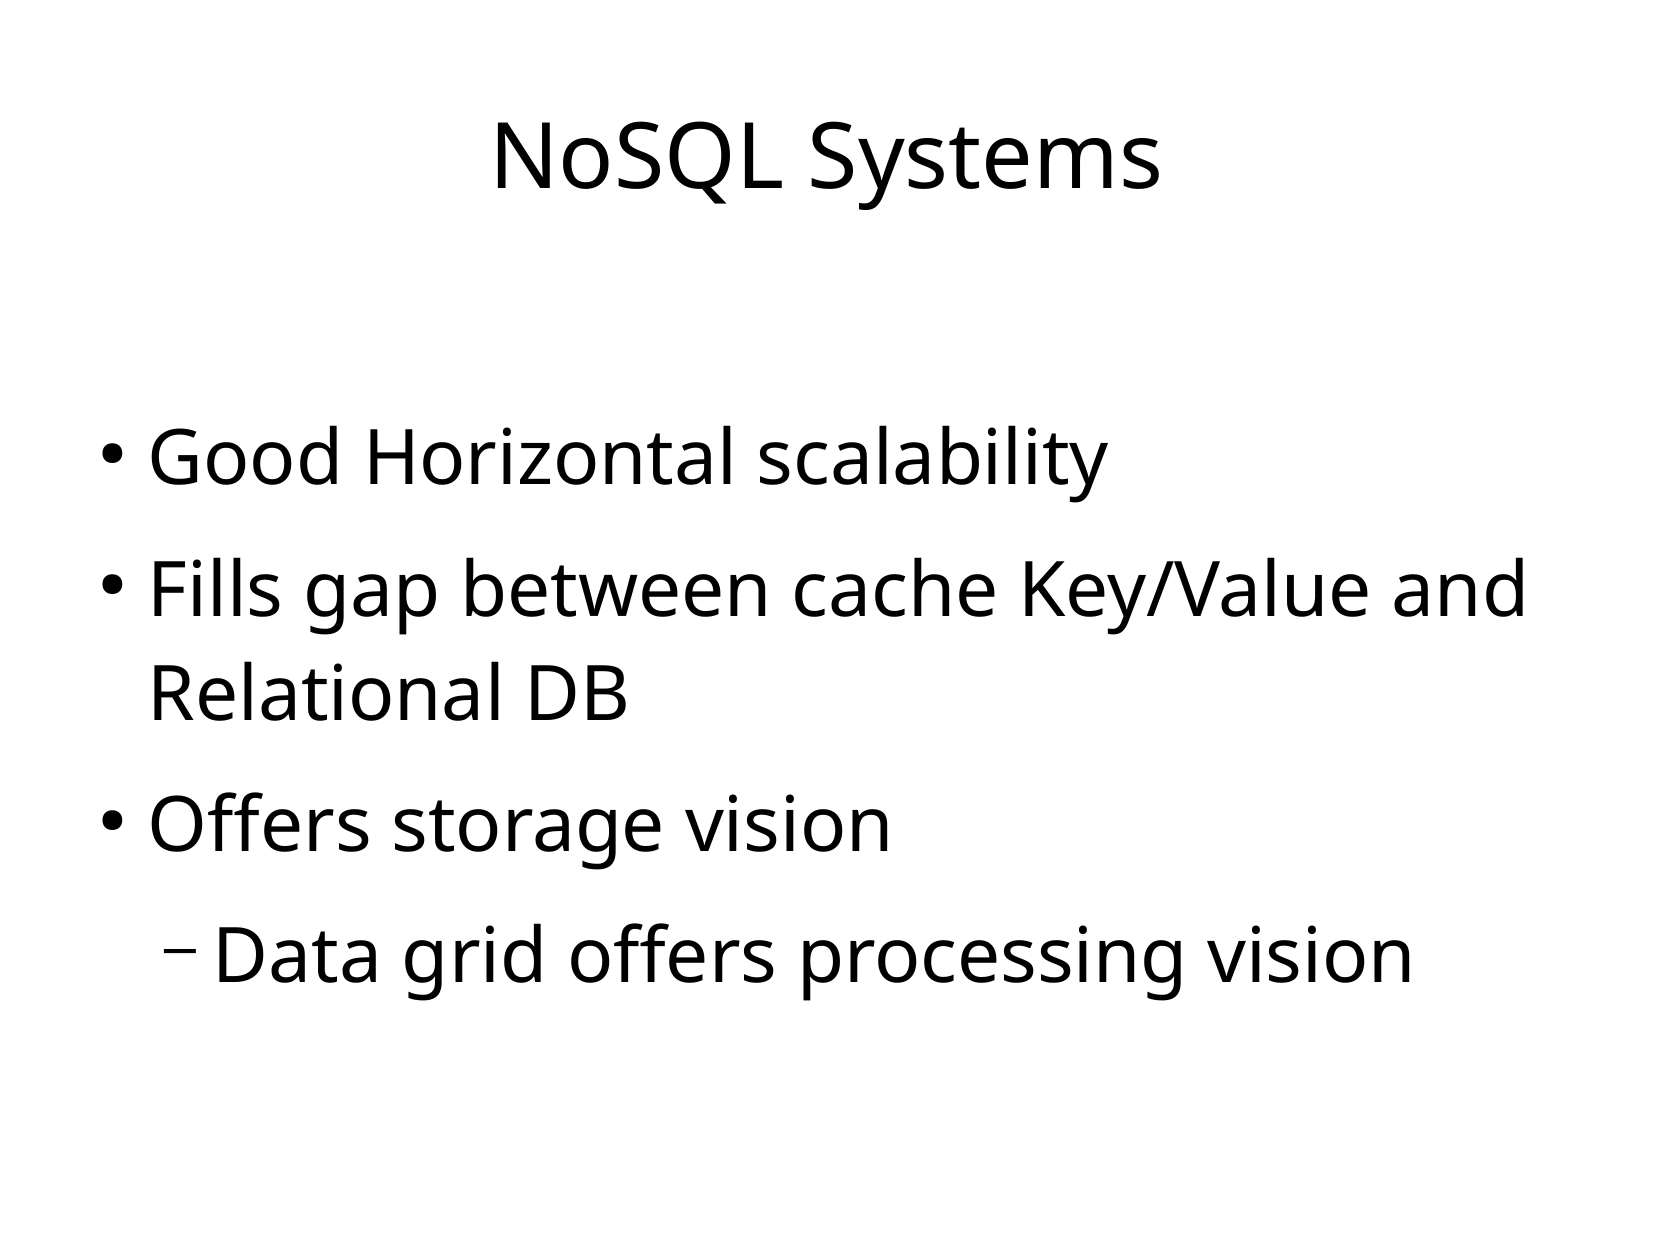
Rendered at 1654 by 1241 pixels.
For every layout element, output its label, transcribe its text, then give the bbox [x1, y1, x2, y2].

title NoSQL Systems [82, 49, 1571, 257]
list Good Horizontal scalability Fills gap between cache Key/Value and Relational DB Offers storage vision Data grid offers processing vision [82, 290, 1571, 1010]
